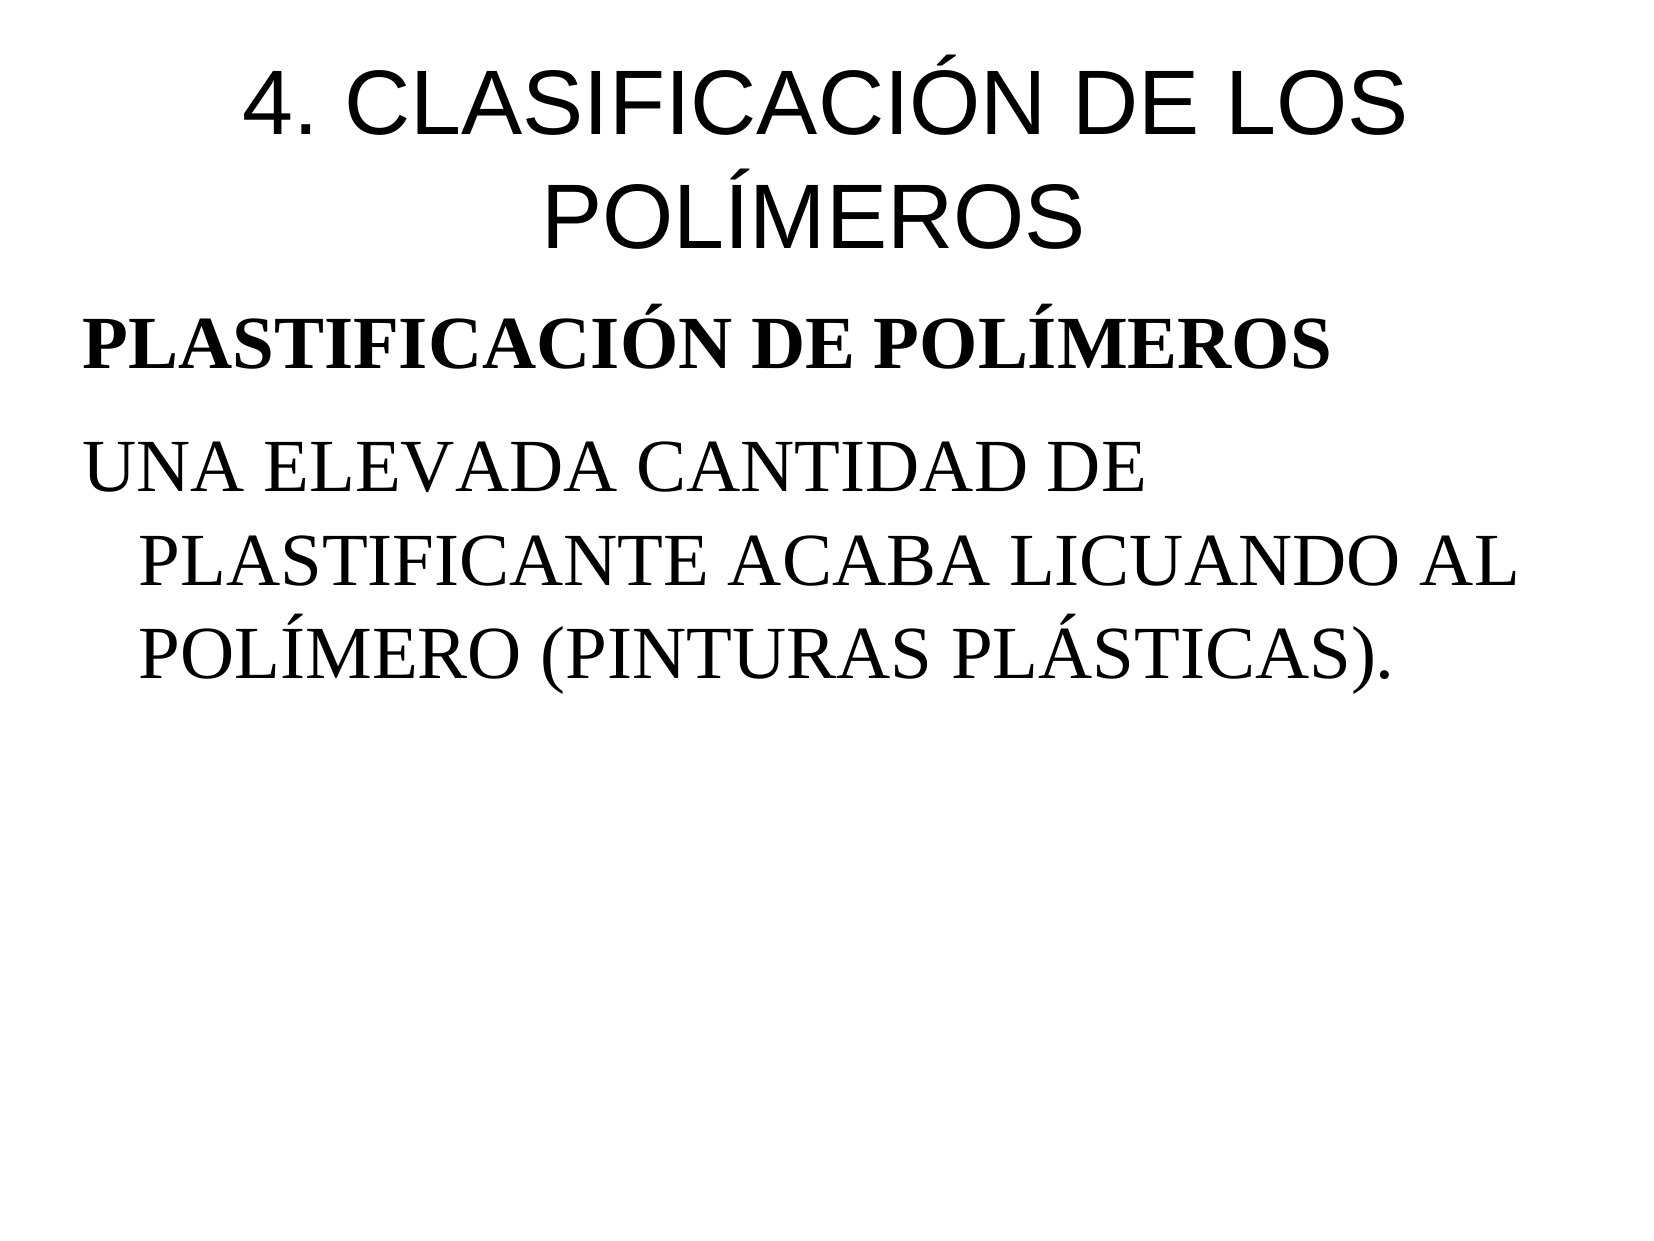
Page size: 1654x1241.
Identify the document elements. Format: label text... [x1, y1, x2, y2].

list PLASTIFICACIÓN DE POLÍMEROS UNA ELEVADA CANTIDAD DE PLASTIFICANTE ACABA LICUANDO AL POLÍMERO (PINTURAS PLÁSTICAS). [82, 290, 1571, 1109]
title 4. CLASIFICACIÓN DE LOS POLÍMEROS [82, 38, 1571, 268]
